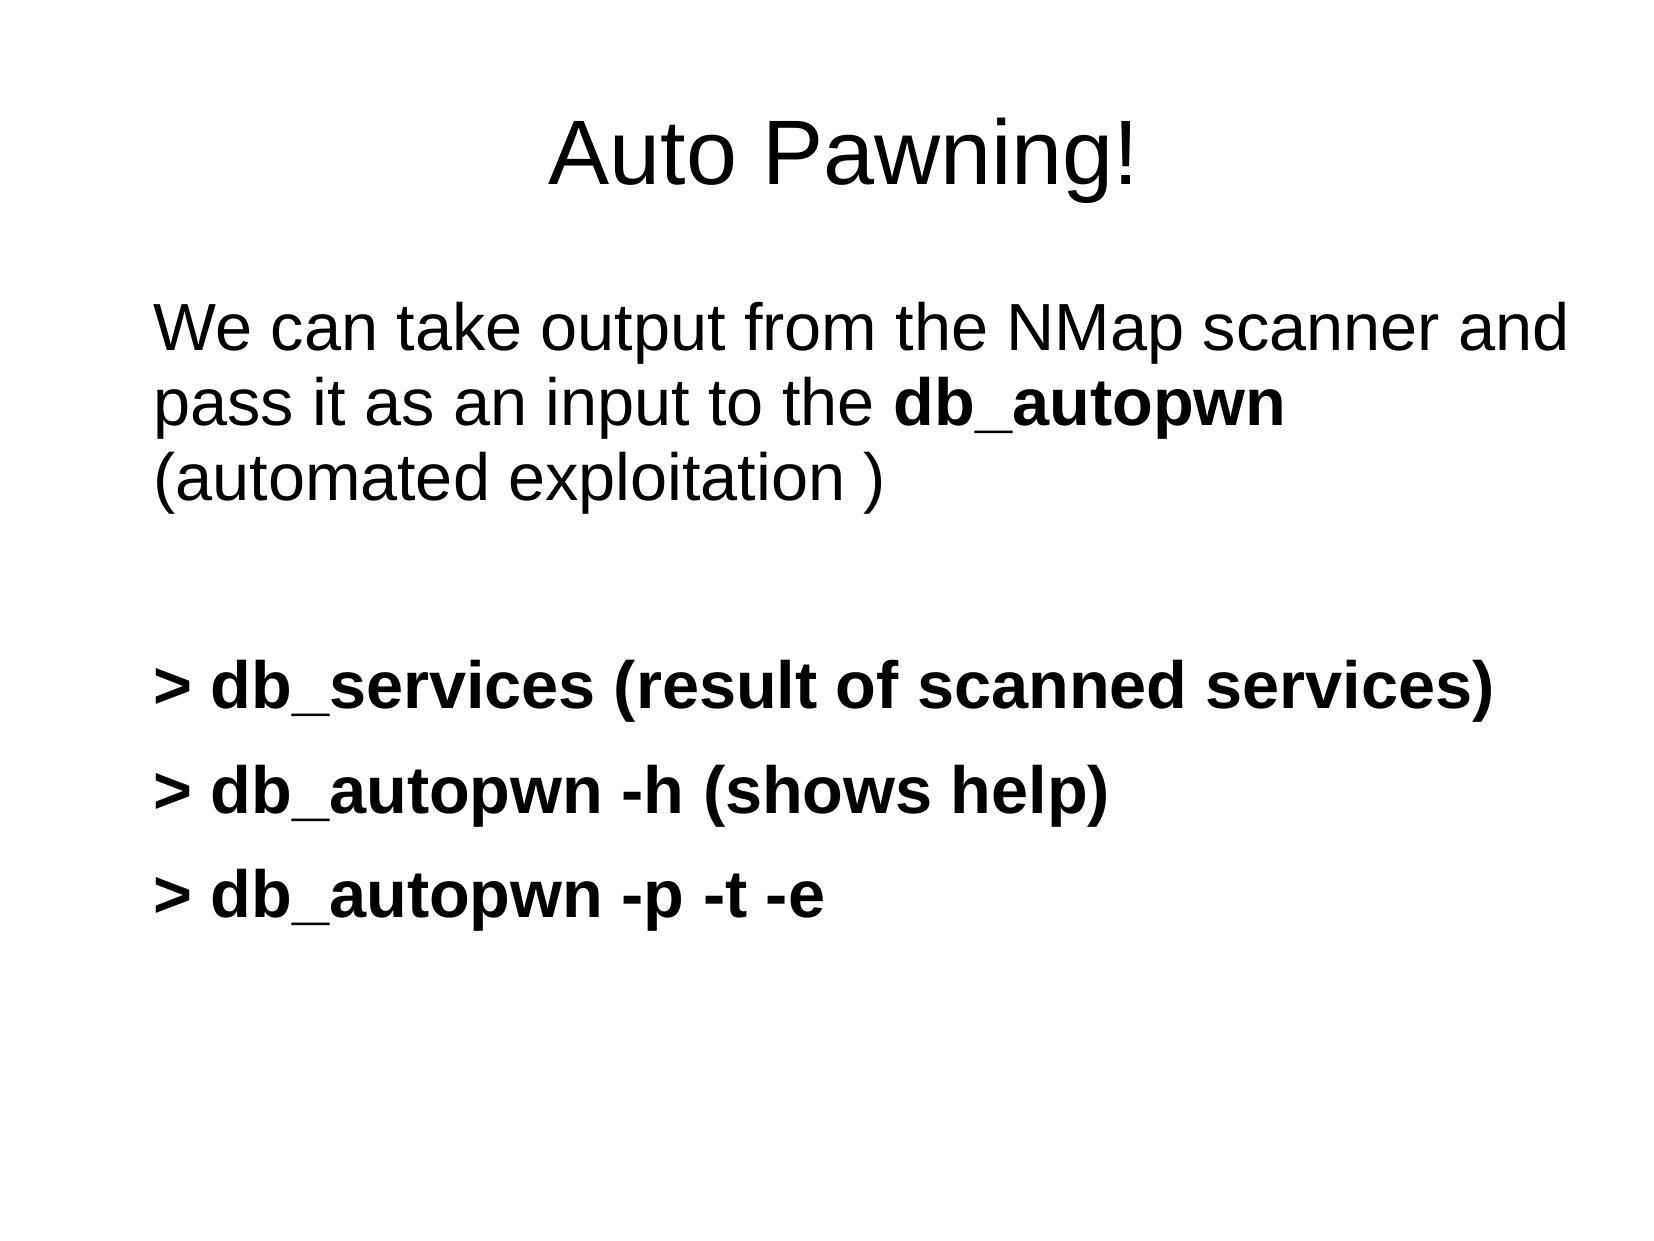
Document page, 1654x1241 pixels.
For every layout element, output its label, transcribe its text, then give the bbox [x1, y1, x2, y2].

list We can take output from the NMap scanner and pass it as an input to the db_autopwn (automated exploitation ) > db_services (result of scanned services) > db_autopwn -h (shows help) > db_autopwn -p -t -e [82, 290, 1571, 1010]
title Auto Pawning! [82, 49, 1571, 257]
